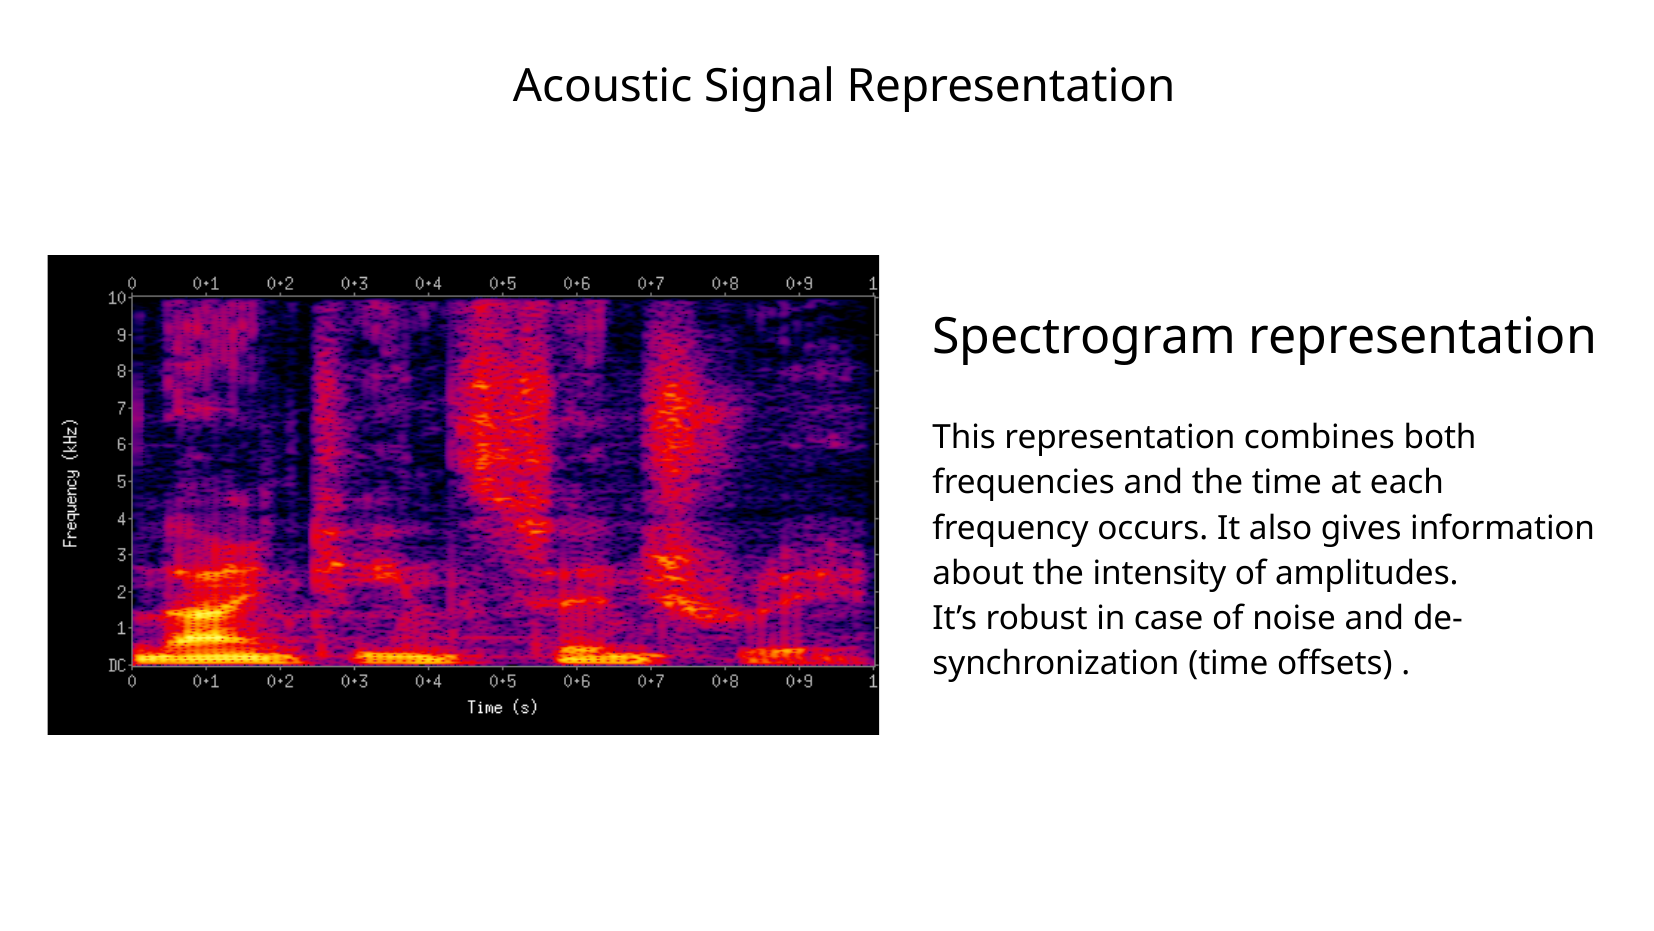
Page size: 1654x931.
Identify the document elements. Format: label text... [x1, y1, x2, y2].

picture [47, 255, 880, 736]
text_box Spectrogram representation This representation combines both frequencies and the time at each frequency occurs. It also gives information about the intensity of amplitudes. It’s robust in case of noise and de-synchronization (time offsets) . [917, 292, 1618, 706]
text_box Acoustic Signal Representation [242, 45, 1411, 136]
